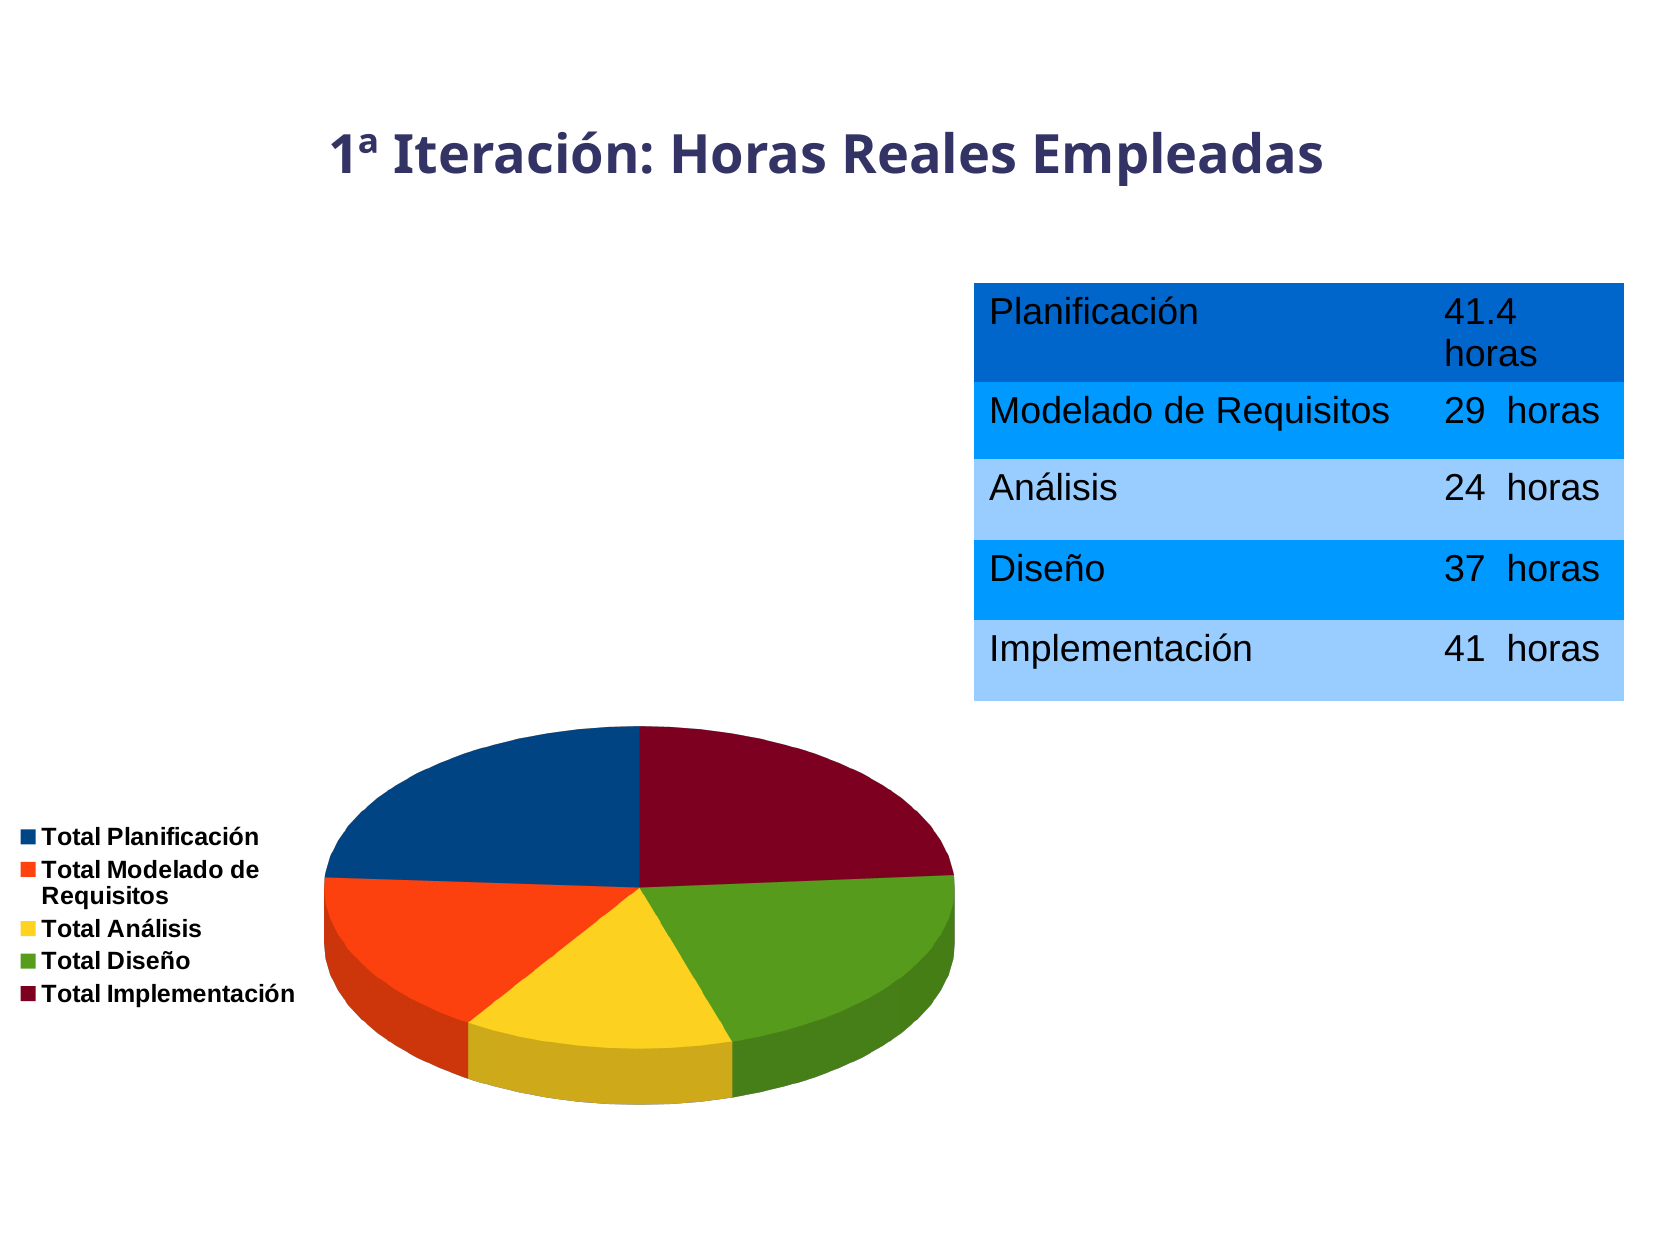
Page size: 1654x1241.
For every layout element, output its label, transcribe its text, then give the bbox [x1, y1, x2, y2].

table_cell 29 horas [1429, 382, 1624, 459]
chart [0, 561, 975, 1241]
table_cell 37 horas [1429, 540, 1624, 620]
title 1ª Iteración: Horas Reales Empleadas [82, 56, 1571, 250]
table_cell Implementación [974, 620, 1429, 701]
table_header 41.4 horas [1429, 283, 1624, 382]
table_cell Modelado de Requisitos [974, 382, 1429, 459]
table_cell Análisis [974, 459, 1429, 540]
table_cell 41 horas [1429, 620, 1624, 701]
table_header Planificación [974, 283, 1429, 382]
table_cell Diseño [974, 540, 1429, 620]
table_cell 24 horas [1429, 459, 1624, 540]
